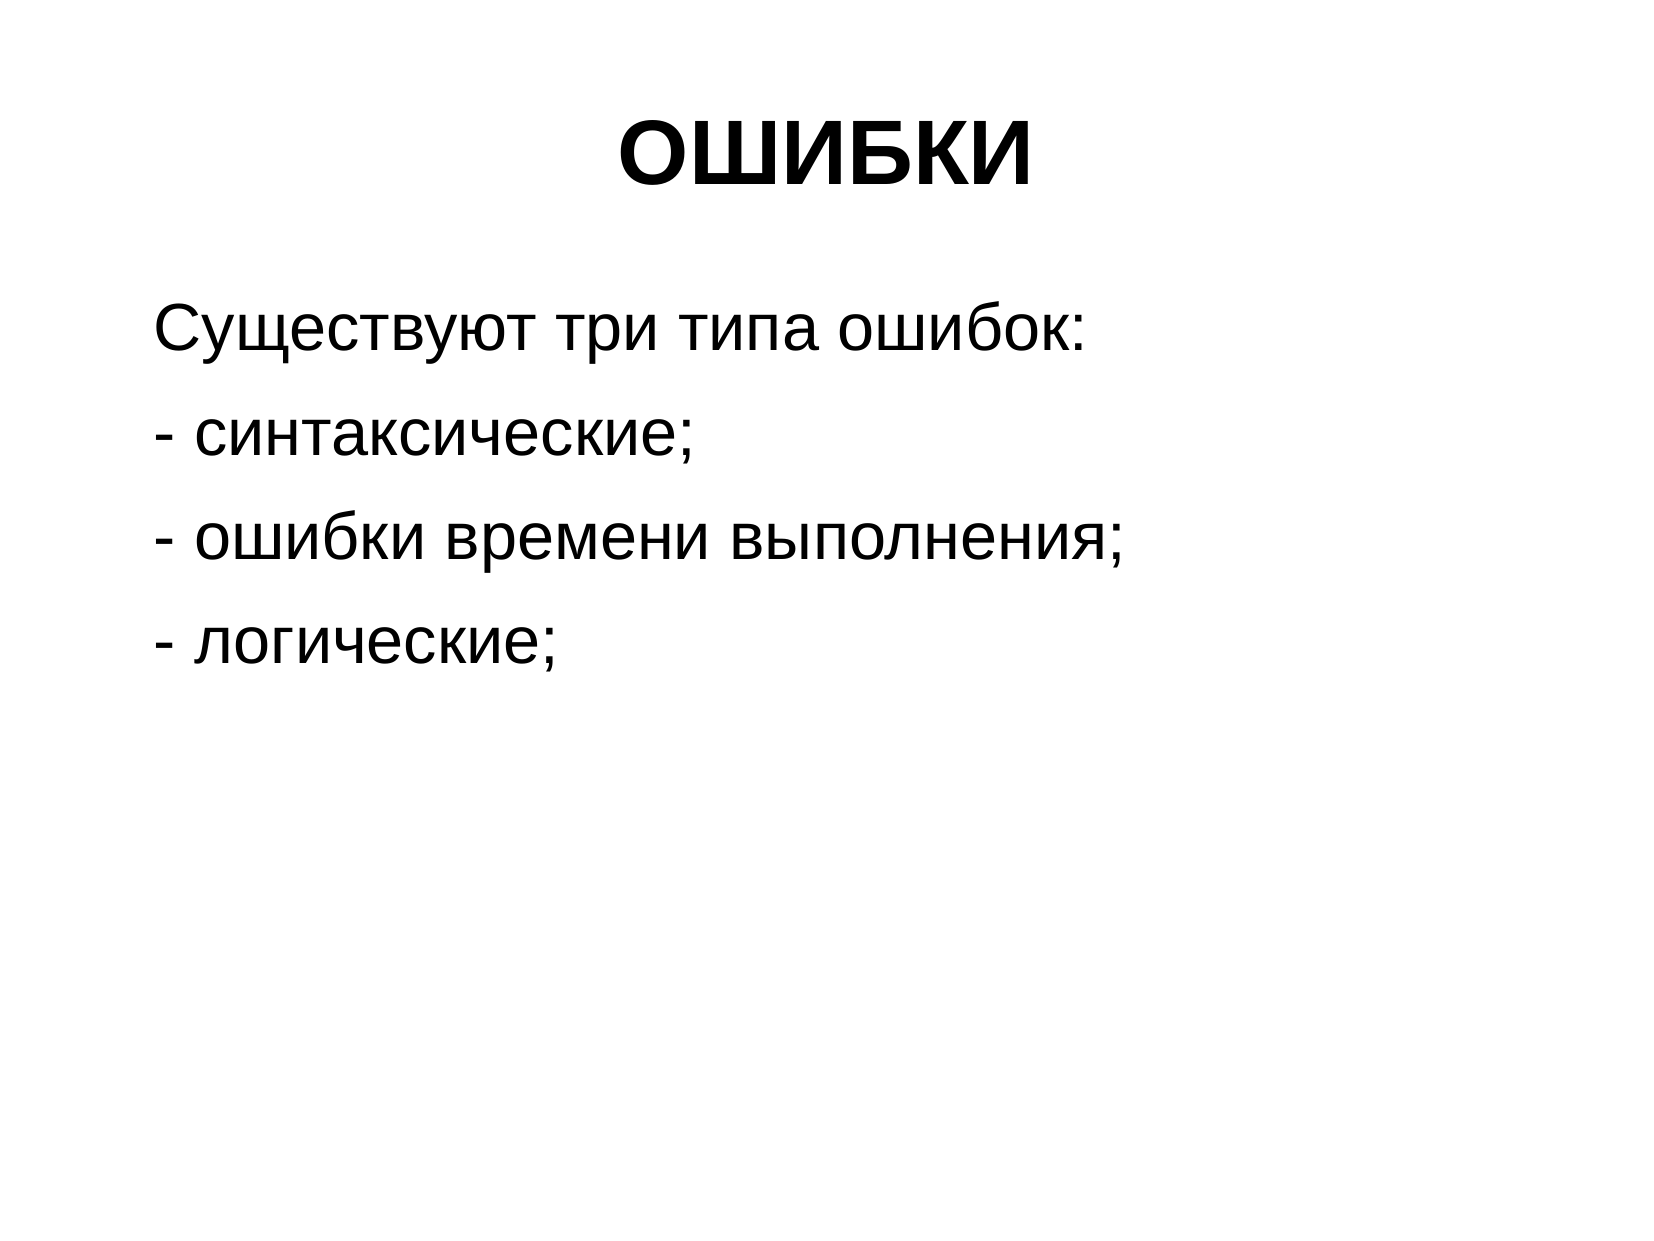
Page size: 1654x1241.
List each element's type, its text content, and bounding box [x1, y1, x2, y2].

list Существуют три типа ошибок: - синтаксические; - ошибки времени выполнения; - логические; [82, 290, 1571, 886]
title ОШИБКИ [82, 49, 1571, 257]
